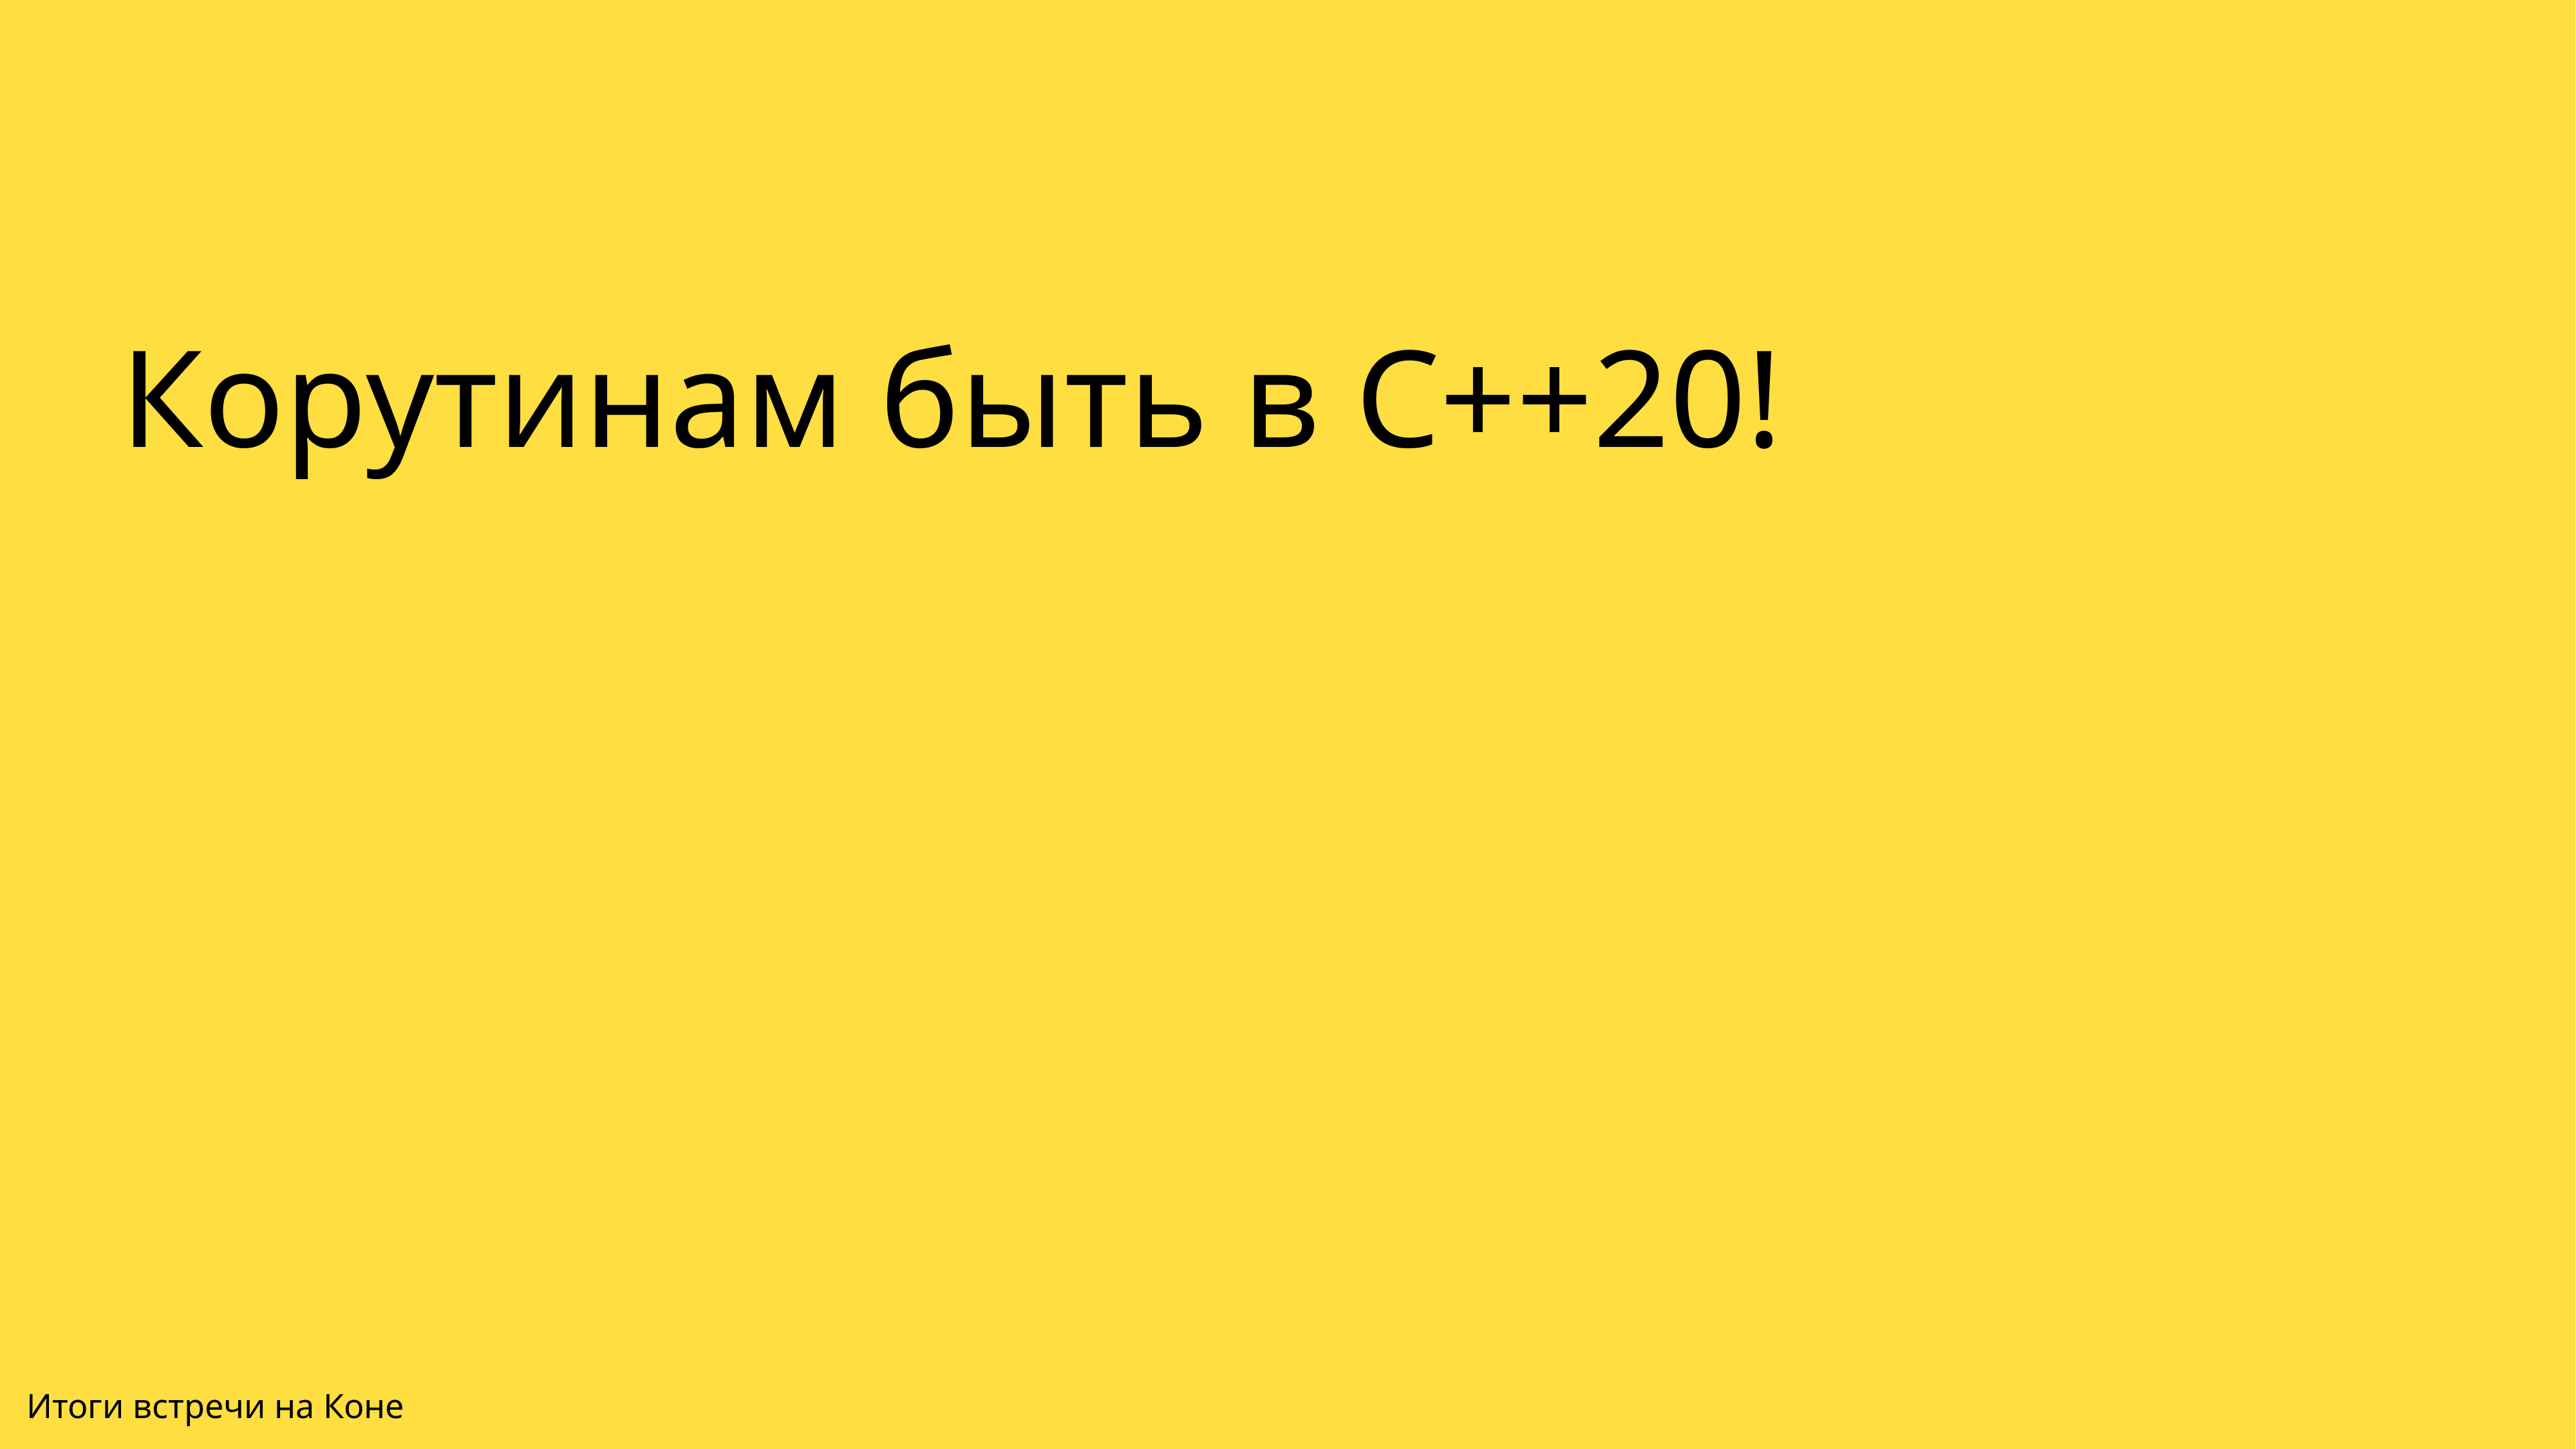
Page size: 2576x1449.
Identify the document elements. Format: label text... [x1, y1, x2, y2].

text_box [1400, 424, 1447, 530]
list Итоги встречи на Коне [17, 1376, 1114, 1431]
title Корутинам быть в C++20! [111, 327, 2158, 1013]
